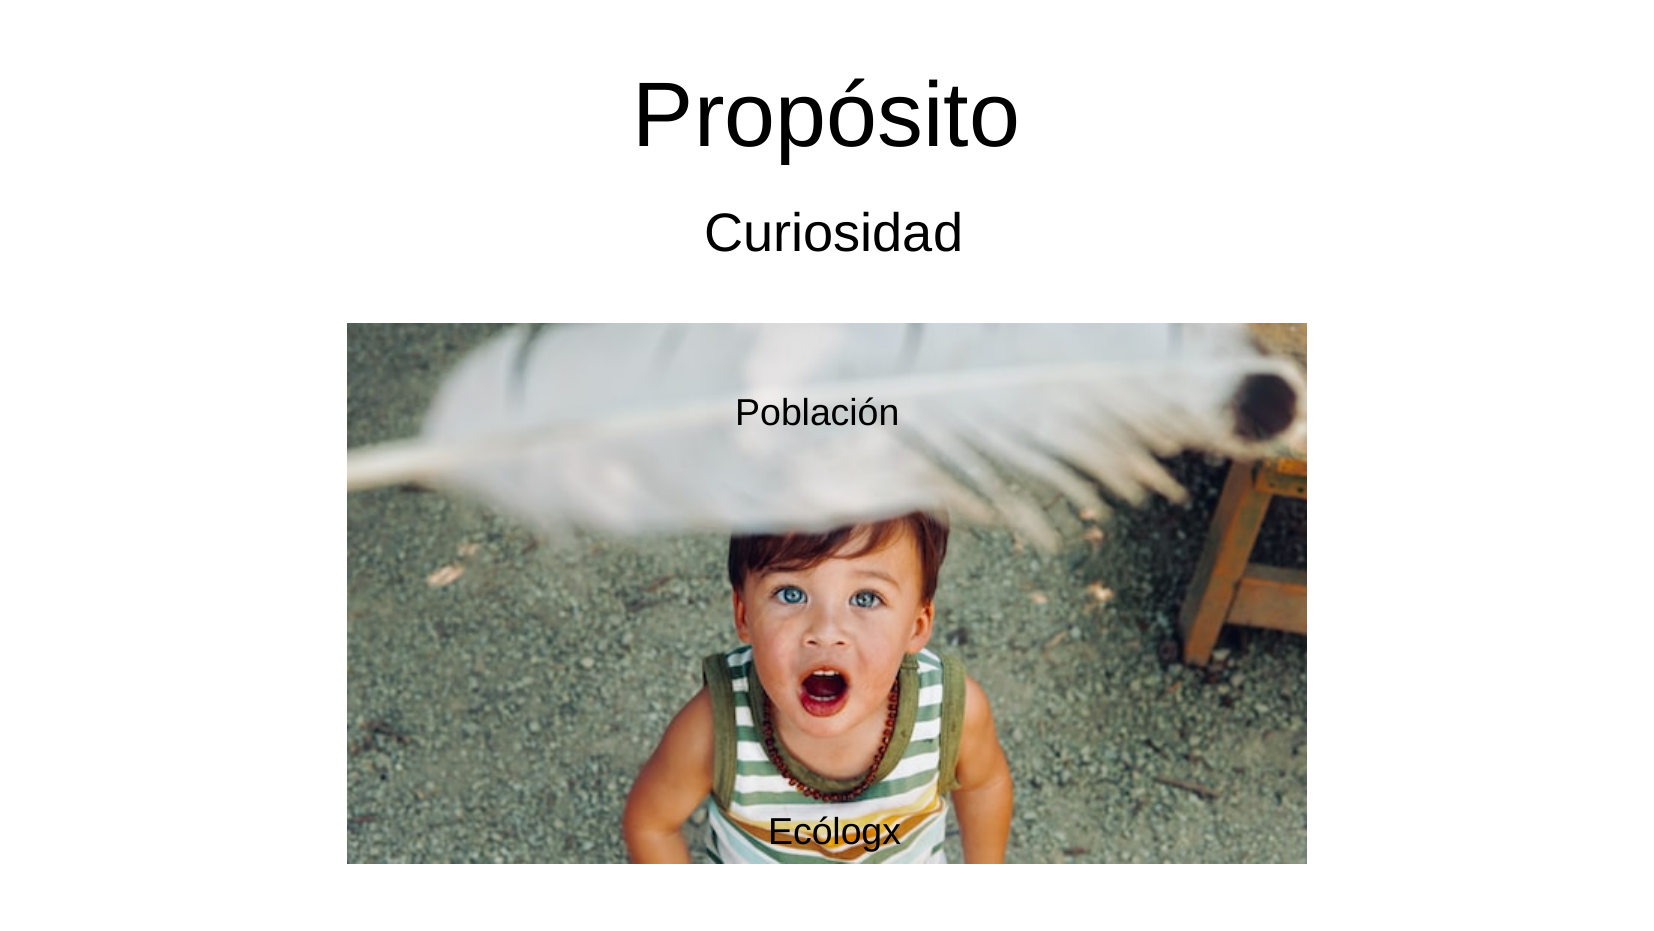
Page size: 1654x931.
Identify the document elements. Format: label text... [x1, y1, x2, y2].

text_box Curiosidad [689, 194, 979, 271]
picture [347, 323, 1307, 864]
text_box Población [720, 383, 915, 441]
title Propósito [82, 37, 1571, 193]
text_box Ecólogx [753, 803, 917, 860]
